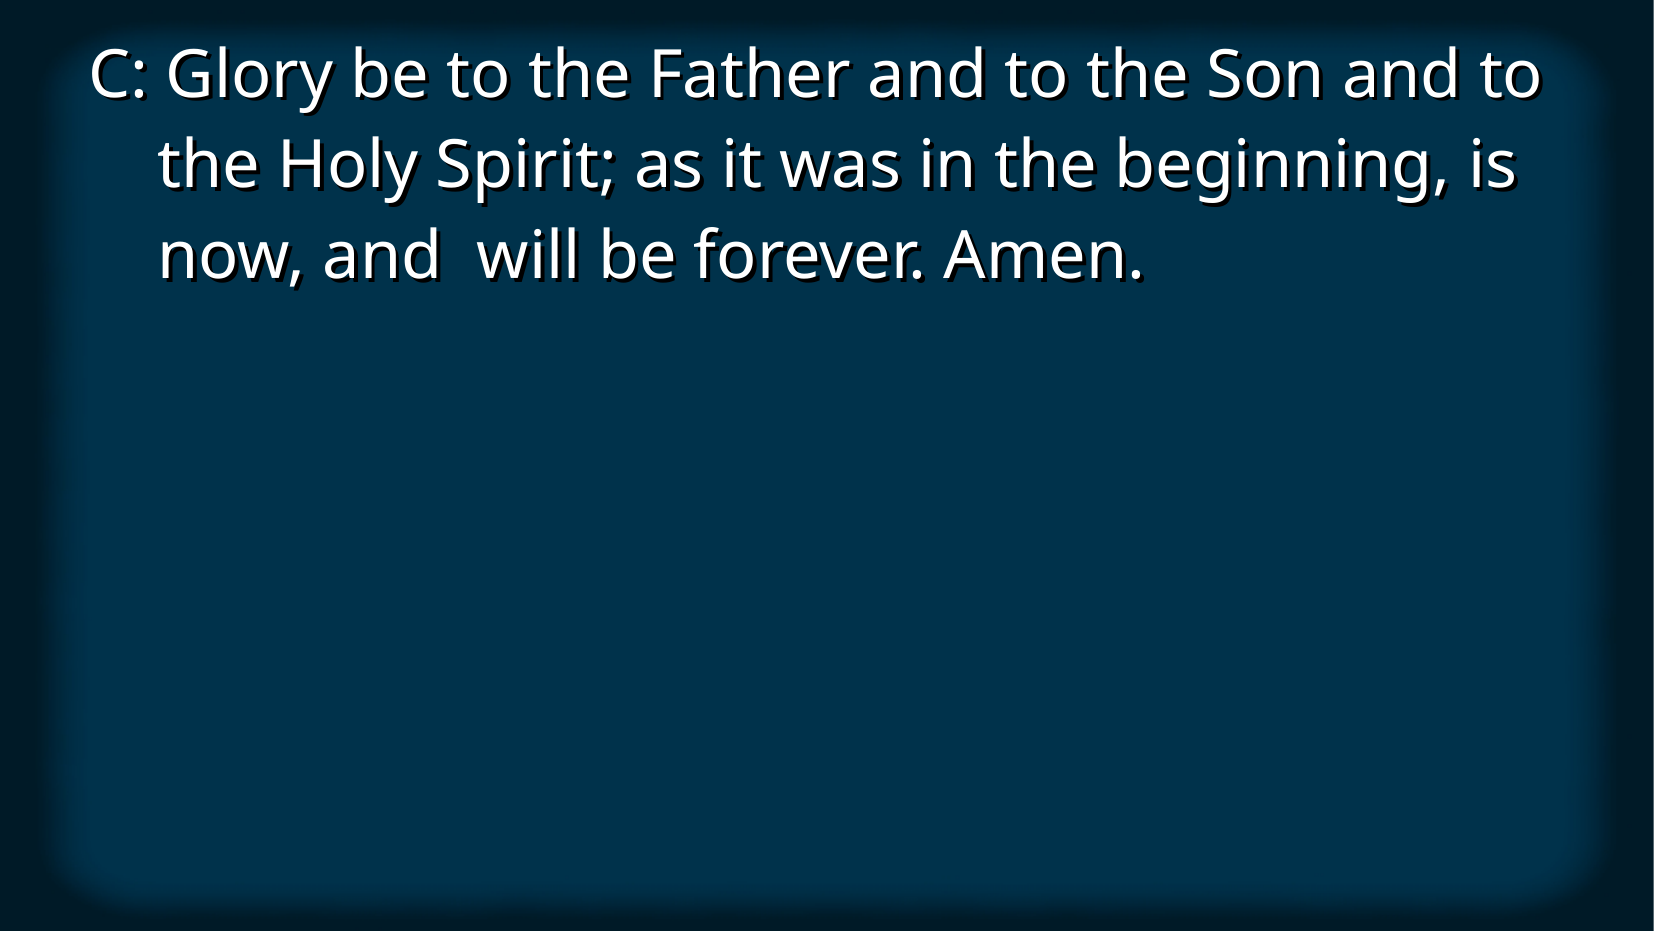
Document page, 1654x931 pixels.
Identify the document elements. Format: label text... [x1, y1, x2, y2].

text_box C: Glory be to the Father and to the Son and to the Holy Spirit; as it was in the beginning, is now, and will be forever. Amen. [73, 18, 1582, 300]
picture [0, 0, 1654, 931]
